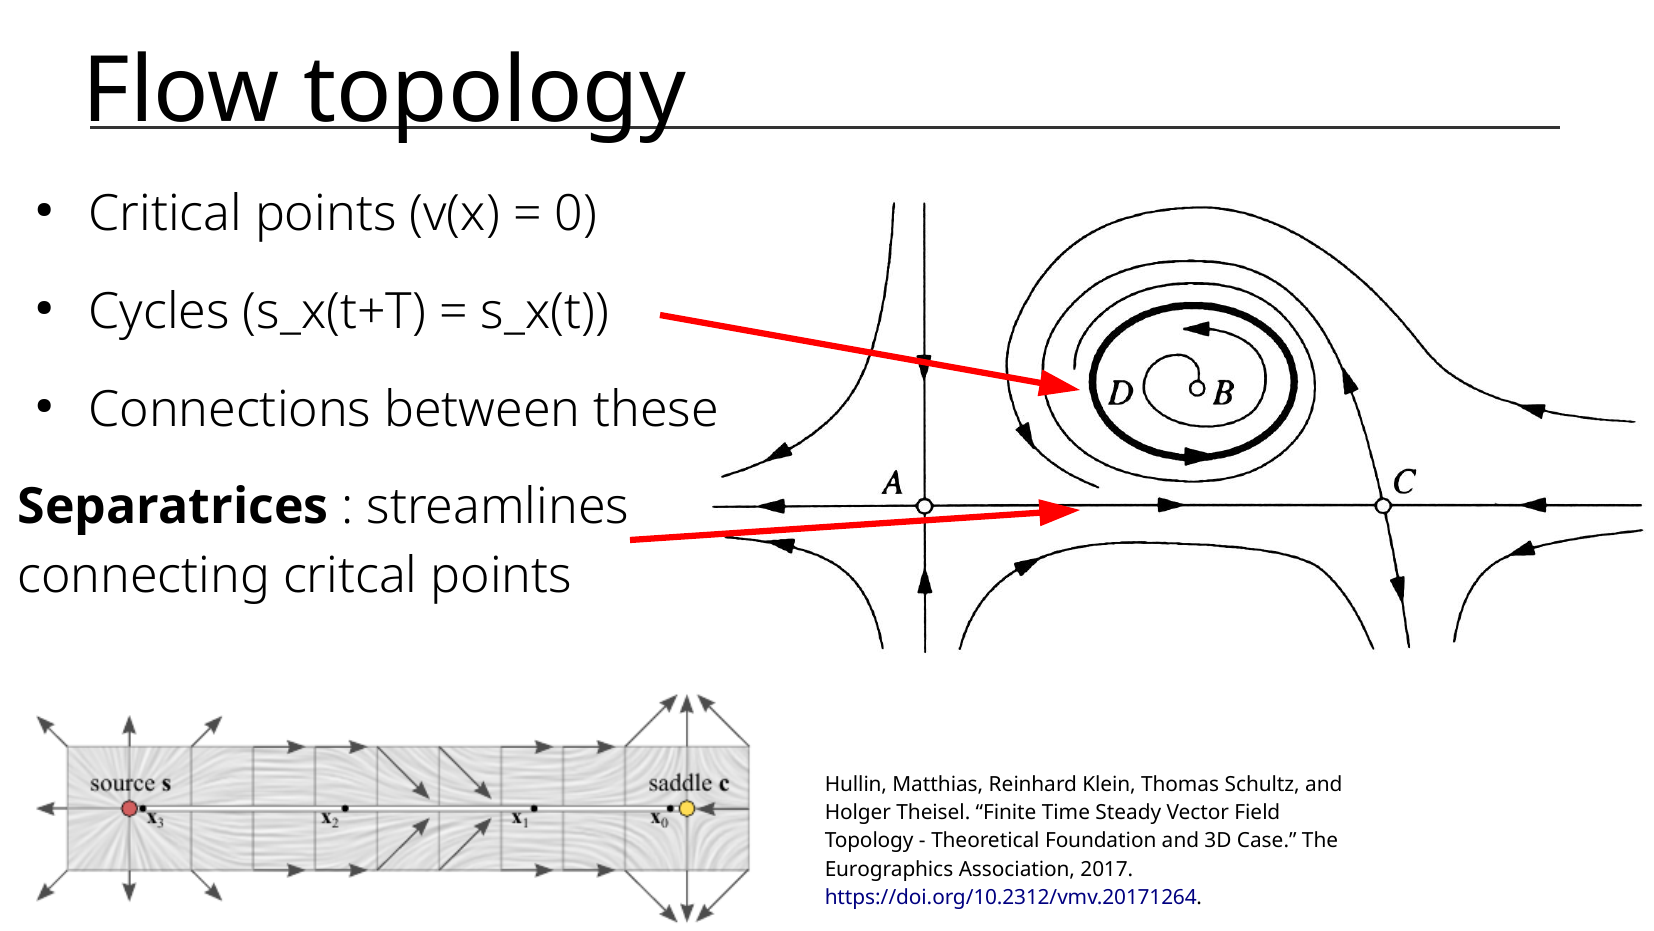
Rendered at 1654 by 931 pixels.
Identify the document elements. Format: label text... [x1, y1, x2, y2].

title Flow topology [82, 32, 1571, 140]
text_box Hullin, Matthias, Reinhard Klein, Thomas Schultz, and Holger Theisel. “Finite Time Steady Vector Field Topology - Theoretical Foundation and 3D Case.” The Eurographics Association, 2017. https://doi.org/10.2312/vmv.20171264. [810, 761, 1359, 901]
list Critical points (v(x) = 0) Cycles (s_x(t+T) = s_x(t)) Connections between these Separatrices : streamlines connecting critcal points [17, 177, 776, 793]
picture [10, 686, 766, 931]
picture [689, 164, 1654, 687]
